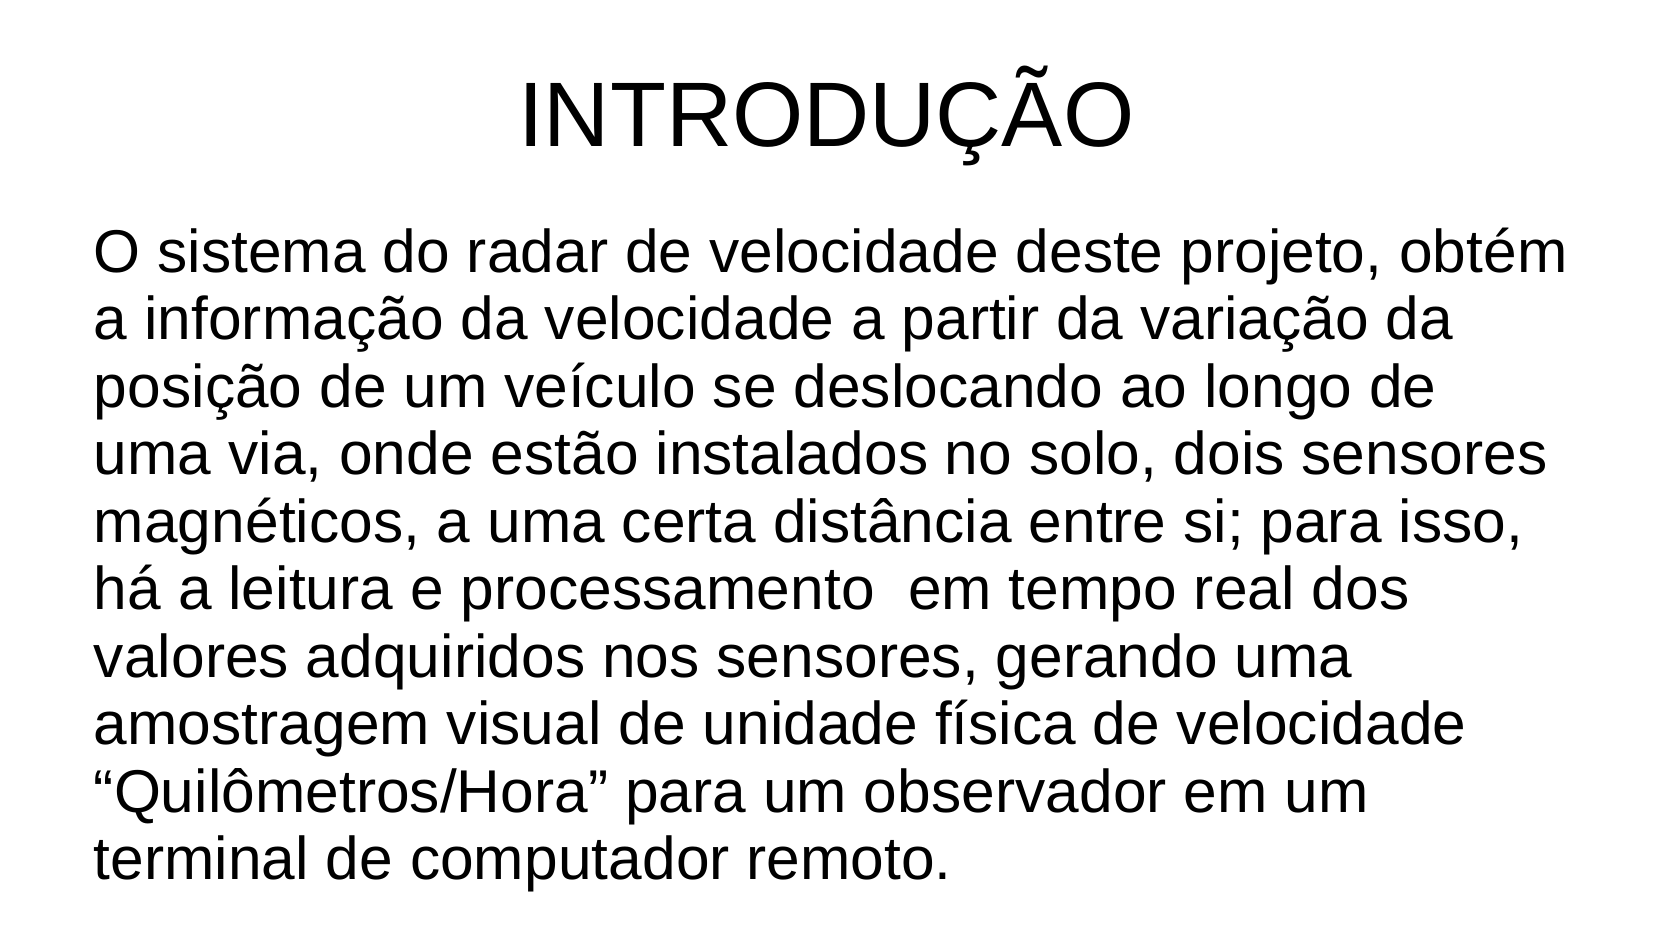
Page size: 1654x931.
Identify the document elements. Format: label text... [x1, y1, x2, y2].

title INTRODUÇÃO [82, 37, 1571, 193]
list O sistema do radar de velocidade deste projeto, obtém a informação da velocidade a partir da variação da posição de um veículo se deslocando ao longo de uma via, onde estão instalados no solo, dois sensores magnéticos, a uma certa distância entre si; para isso, há a leitura e processamento em tempo real dos valores adquiridos nos sensores, gerando uma amostragem visual de unidade física de velocidade “Quilômetros/Hora” para um observador em um terminal de computador remoto. [47, 217, 1571, 910]
